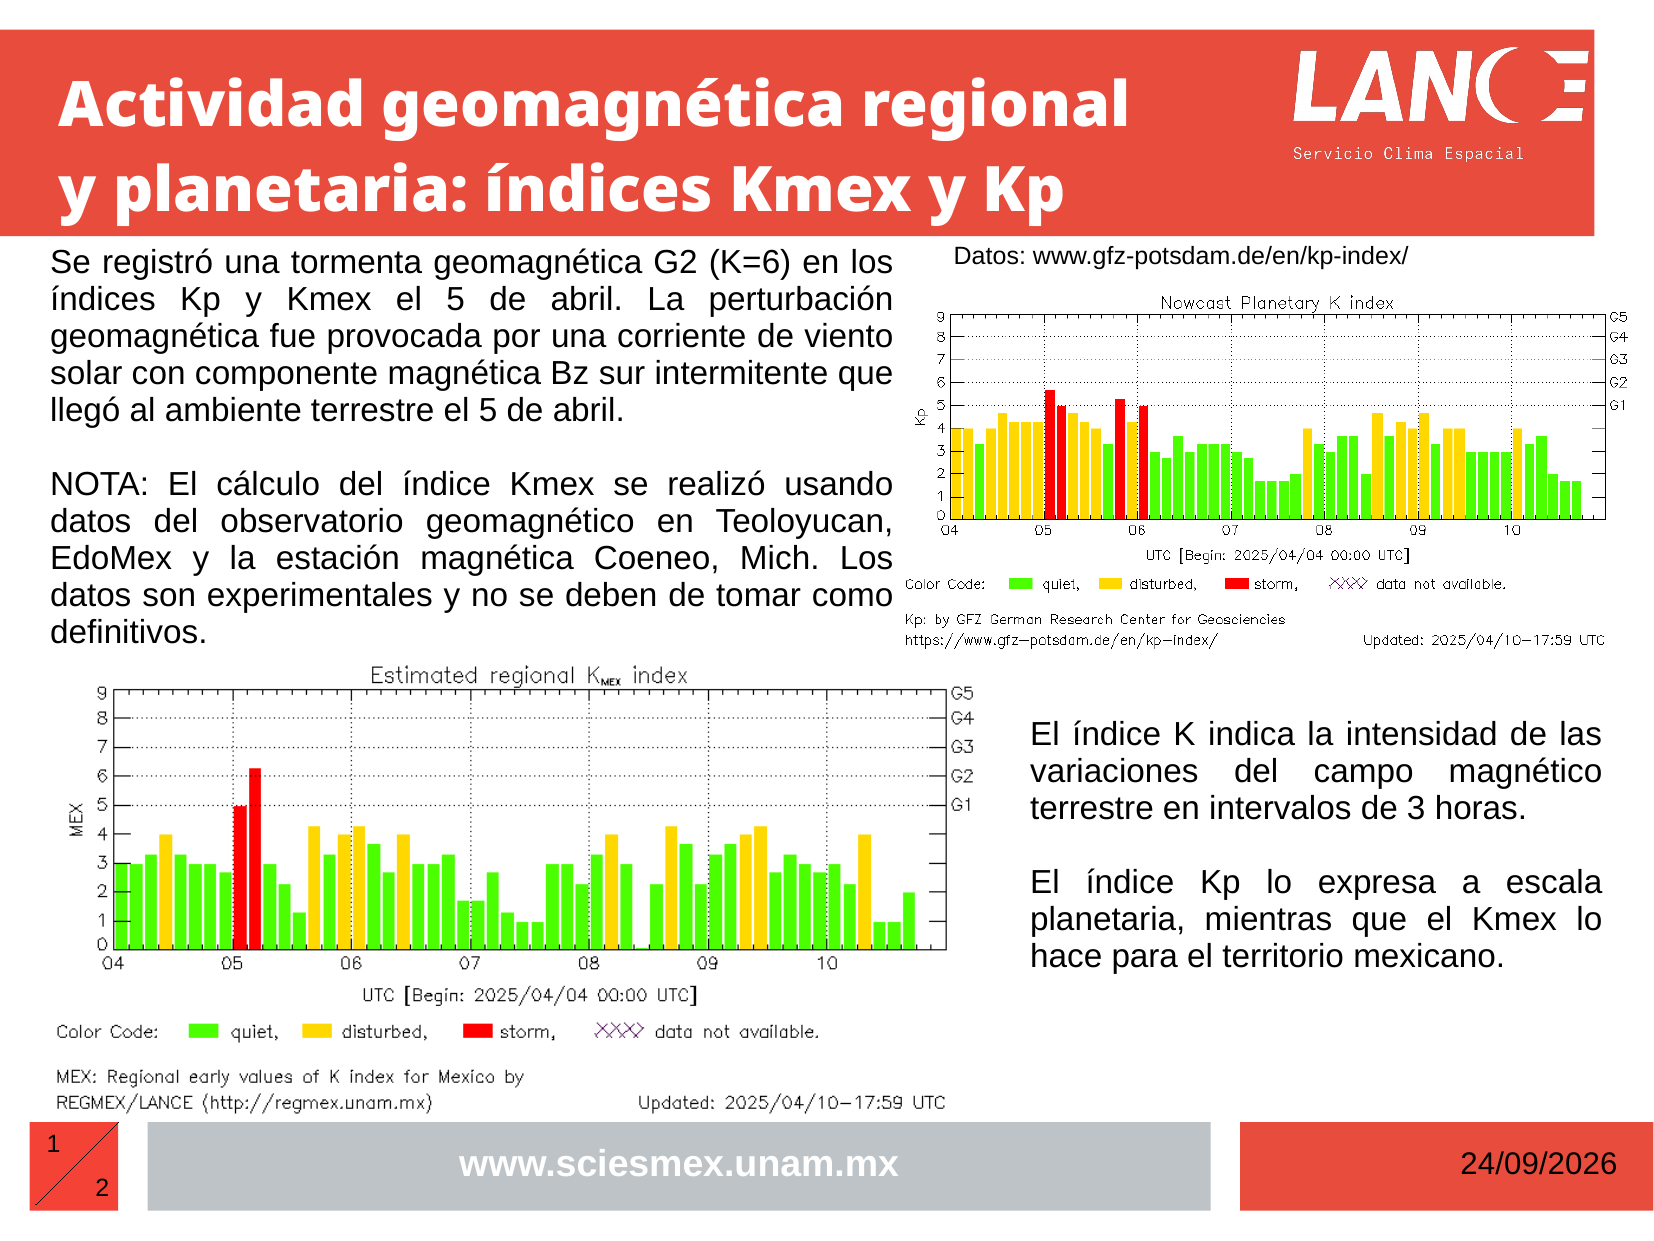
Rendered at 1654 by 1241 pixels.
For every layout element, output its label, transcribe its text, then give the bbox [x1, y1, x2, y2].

text_box 2 [35, 1151, 125, 1209]
text_box El índice K indica la intensidad de las variaciones del campo magnético terrestre en intervalos de 3 horas. El índice Kp lo expresa a escala planetaria, mientras que el Kmex lo hace para el territorio mexicano. [1015, 707, 1619, 1052]
picture [47, 277, 1642, 1116]
picture [1293, 47, 1589, 162]
text_box <número> [31, 1122, 176, 1170]
text_box 10/04/2025 [1424, 1122, 1654, 1205]
text_box Se registró una tormenta geomagnética G2 (K=6) en los índices Kp y Kmex el 5 de abril. La perturbación geomagnética fue provocada por una corriente de viento solar con componente magnética Bz sur intermitente que llegó al ambiente terrestre el 5 de abril. NOTA: El cálculo del índice Kmex se realizó usando datos del observatorio geomagnético en Teoloyucan, EdoMex y la estación magnética Coeneo, Mich. Los datos son experimentales y no se deben de tomar como definitivos. [35, 236, 910, 770]
text_box Datos: www.gfz-potsdam.de/en/kp-index/ [938, 234, 1436, 277]
text_box www.sciesmex.unam.mx [153, 1122, 1205, 1205]
title Actividad geomagnética regional y planetaria: índices Kmex y Kp [59, 59, 1312, 207]
